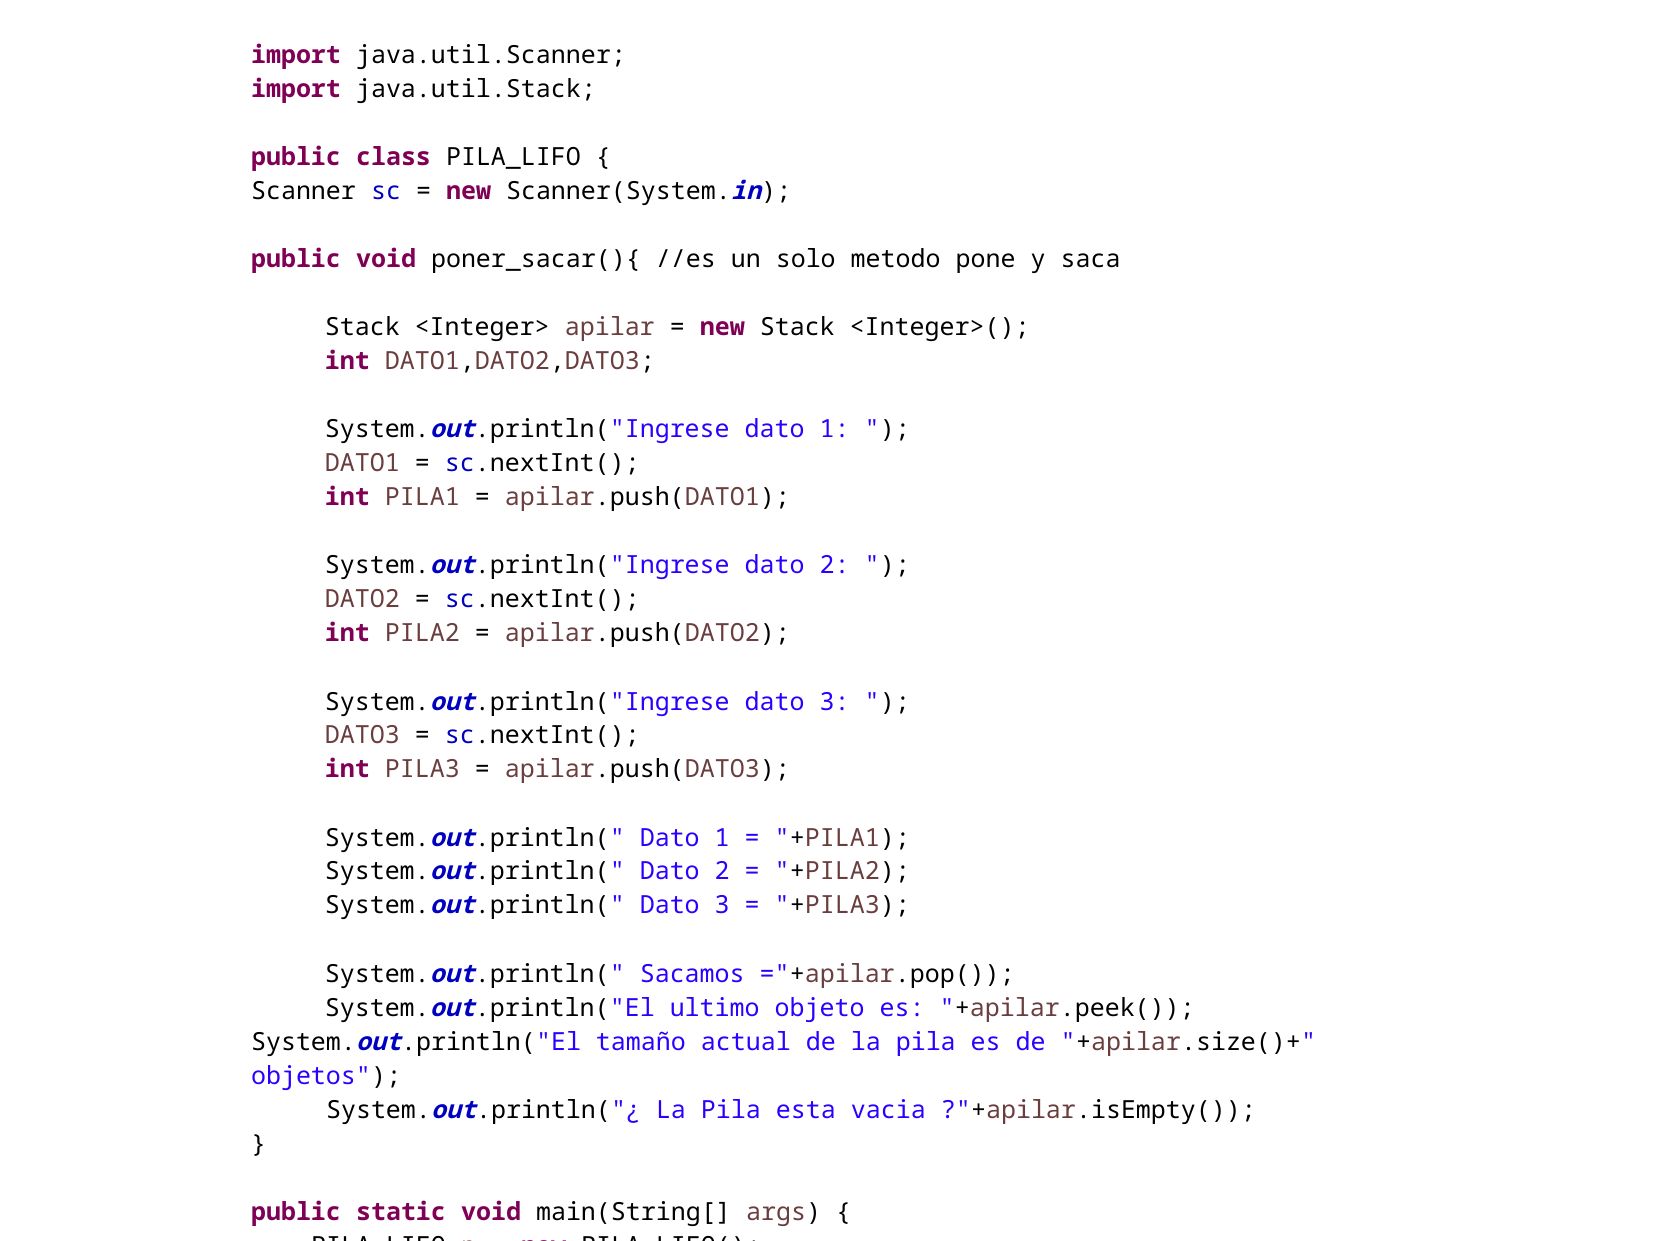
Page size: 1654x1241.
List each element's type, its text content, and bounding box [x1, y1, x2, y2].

text_box import java.util.Scanner; import java.util.Stack; public class PILA_LIFO { Scanner sc = new Scanner(System.in); public void poner_sacar(){ //es un solo metodo pone y saca Stack <Integer> apilar = new Stack <Integer>(); int DATO1,DATO2,DATO3; System.out.println("Ingrese dato 1: "); DATO1 = sc.nextInt(); int PILA1 = apilar.push(DATO1); System.out.println("Ingrese dato 2: "); DATO2 = sc.nextInt(); int PILA2 = apilar.push(DATO2); System.out.println("Ingrese dato 3: "); DATO3 = sc.nextInt(); int PILA3 = apilar.push(DATO3); System.out.println(" Dato 1 = "+PILA1); System.out.println(" Dato 2 = "+PILA2); System.out.println(" Dato 3 = "+PILA3); System.out.println(" Sacamos ="+apilar.pop()); System.out.println("El ultimo objeto es: "+apilar.peek()); System.out.println("El tamaño actual de la pila es de "+apilar.size()+" objetos"); System.out.println("¿ La Pila esta vacia ?"+apilar.isEmpty()); } public static void main(String[] args) { PILA_LIFO p = new PILA_LIFO(); p.poner_sacar(); } } [236, 29, 1394, 1185]
